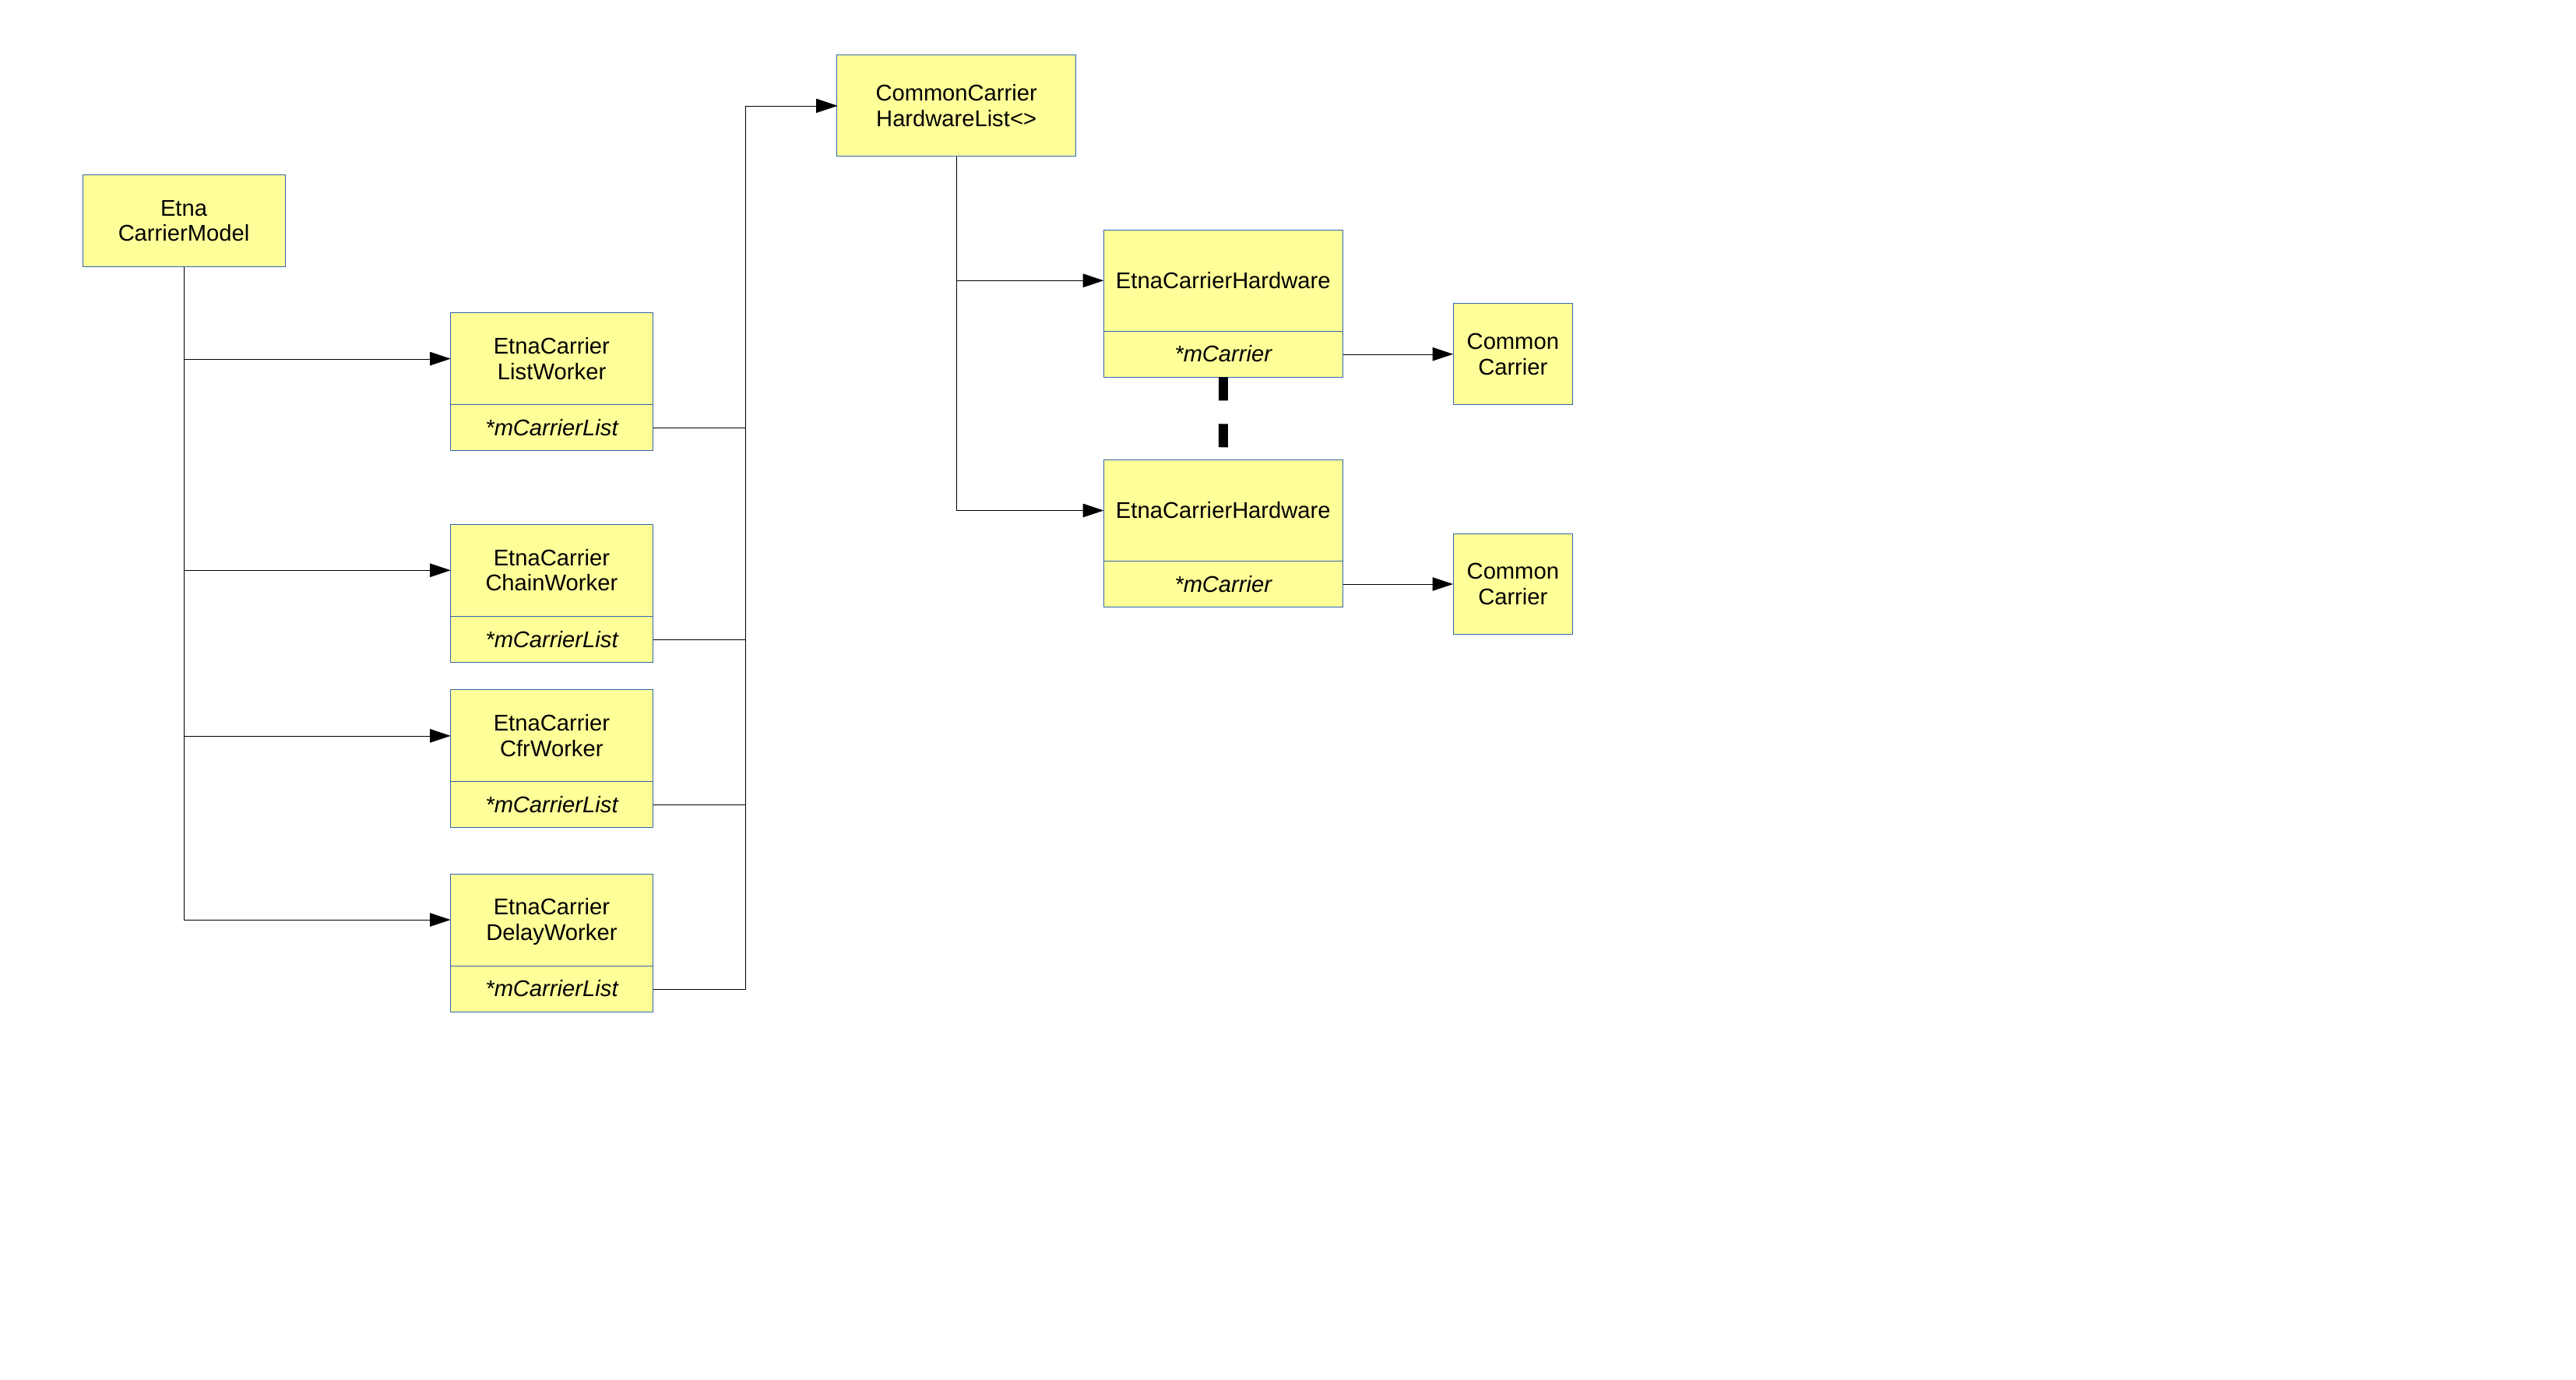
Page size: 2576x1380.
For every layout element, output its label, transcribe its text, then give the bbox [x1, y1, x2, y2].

text_box EtnaCarrier ChainWorker [450, 524, 653, 616]
text_box Etna CarrierModel [83, 174, 286, 267]
text_box Common Carrier [1453, 303, 1573, 405]
text_box EtnaCarrier CfrWorker [450, 689, 653, 781]
text_box *mCarrier [1103, 561, 1343, 607]
text_box EtnaCarrierHardware [1103, 230, 1343, 331]
text_box *mCarrierList [450, 966, 653, 1012]
text_box EtnaCarrierHardware [1103, 459, 1343, 561]
text_box *mCarrierList [450, 781, 653, 828]
text_box EtnaCarrier DelayWorker [450, 874, 653, 966]
text_box *mCarrierList [450, 404, 653, 451]
text_box *mCarrier [1103, 331, 1343, 378]
text_box Common Carrier [1453, 533, 1573, 635]
text_box EtnaCarrier ListWorker [450, 312, 653, 404]
text_box CommonCarrier HardwareList<> [836, 55, 1076, 157]
text_box *mCarrierList [450, 616, 653, 663]
